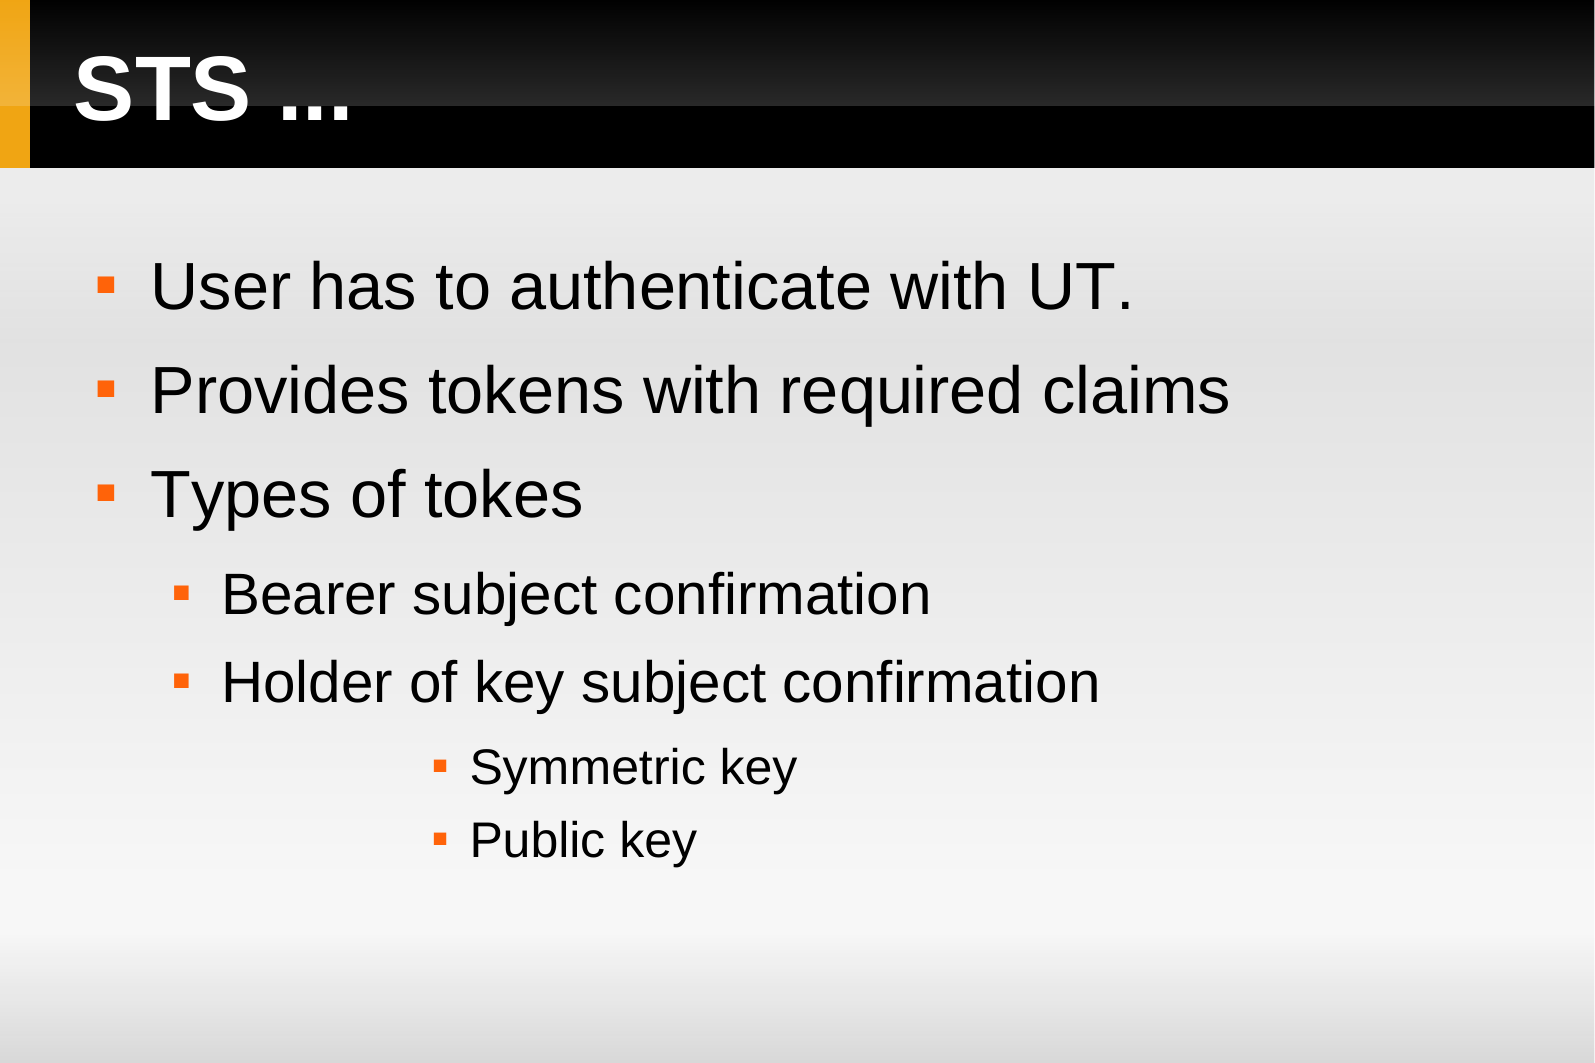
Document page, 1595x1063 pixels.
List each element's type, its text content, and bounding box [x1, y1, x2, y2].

picture [0, 0, 1595, 1063]
title STS ... [74, 7, 1510, 171]
list User has to authenticate with UT. Provides tokens with required claims Types of tokes Bearer subject confirmation Holder of key subject confirmation Symmetric key Public key [79, 248, 1515, 942]
